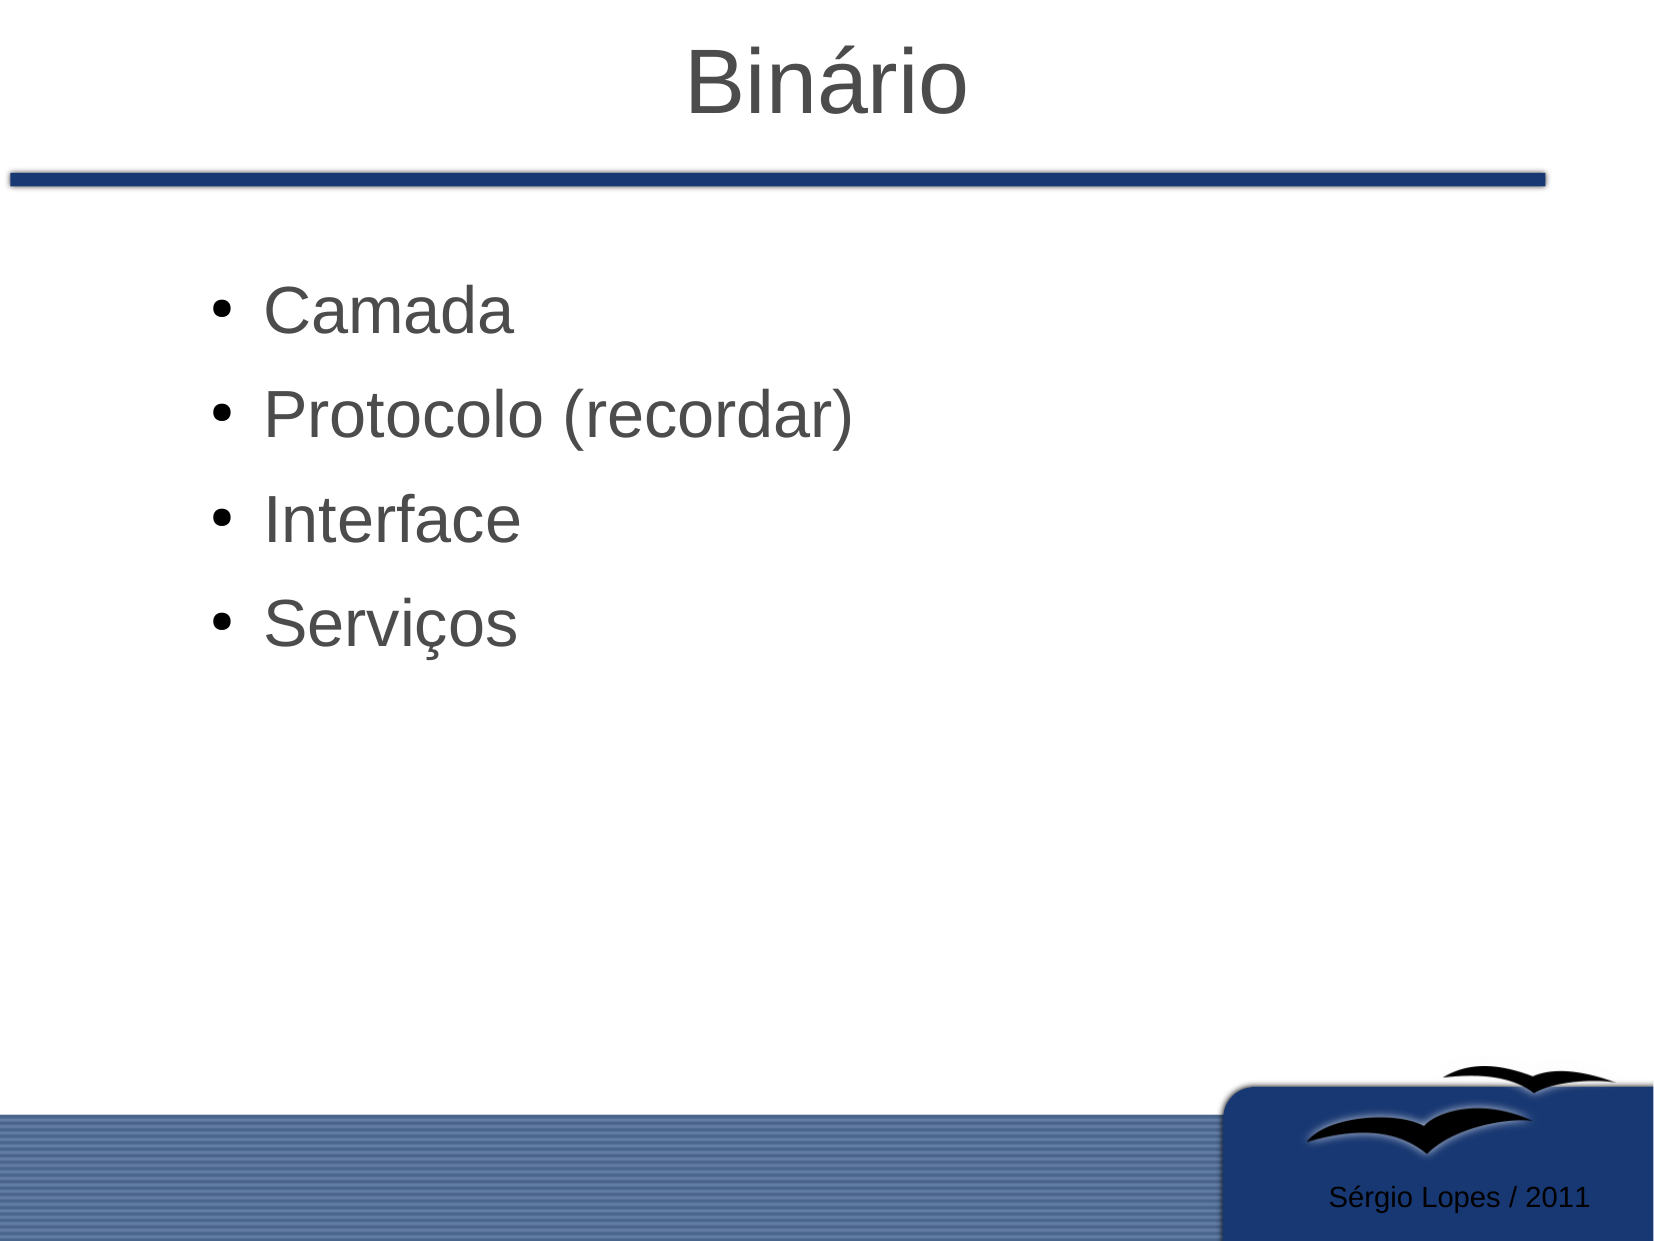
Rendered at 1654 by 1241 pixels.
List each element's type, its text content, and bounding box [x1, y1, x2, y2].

picture [0, 0, 1654, 1241]
title Binário [121, 0, 1534, 164]
text_box Sérgio Lopes / 2011 [1328, 1181, 1588, 1214]
list Camada Protocolo (recordar) Interface Serviços [121, 273, 1534, 1056]
